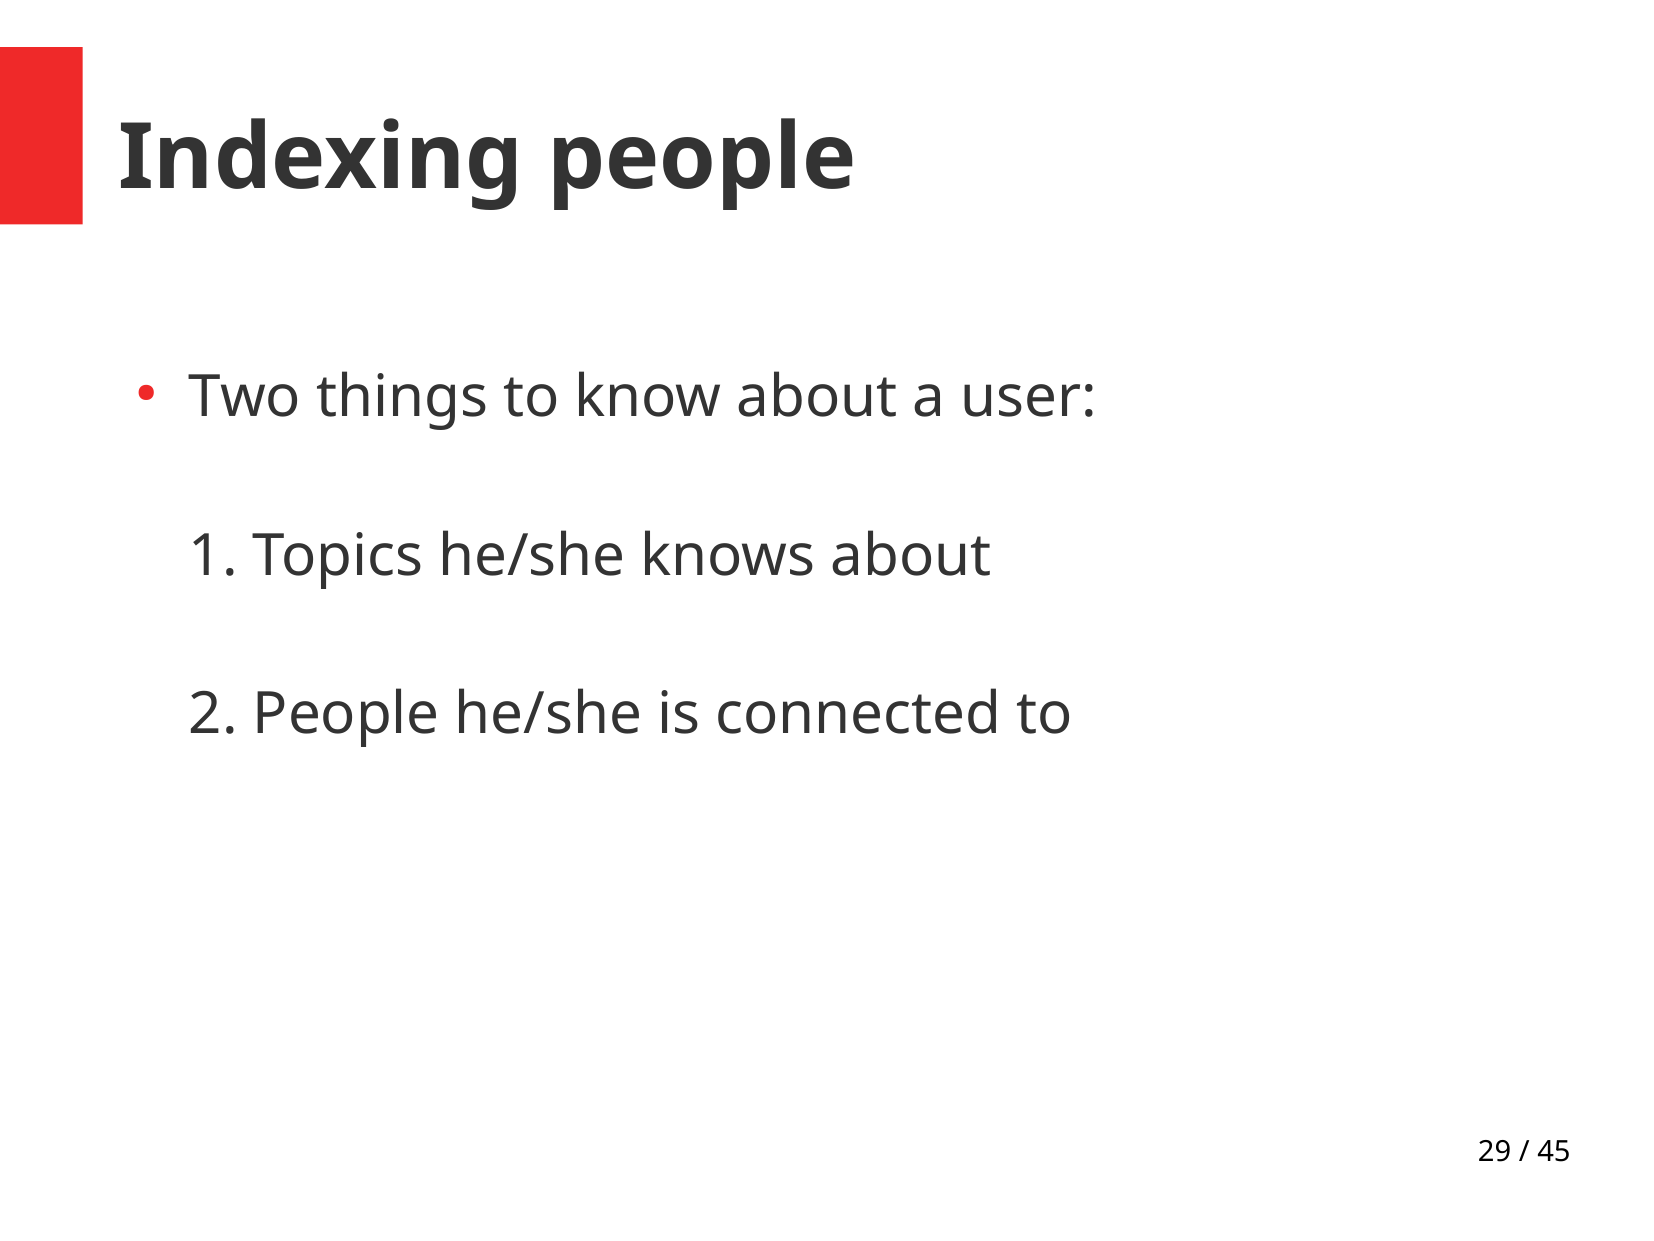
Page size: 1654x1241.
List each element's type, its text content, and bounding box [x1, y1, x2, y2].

list Two things to know about a user: 1. Topics he/she knows about 2. People he/she is connected to [118, 354, 1536, 1074]
title Indexing people [118, 49, 1571, 257]
